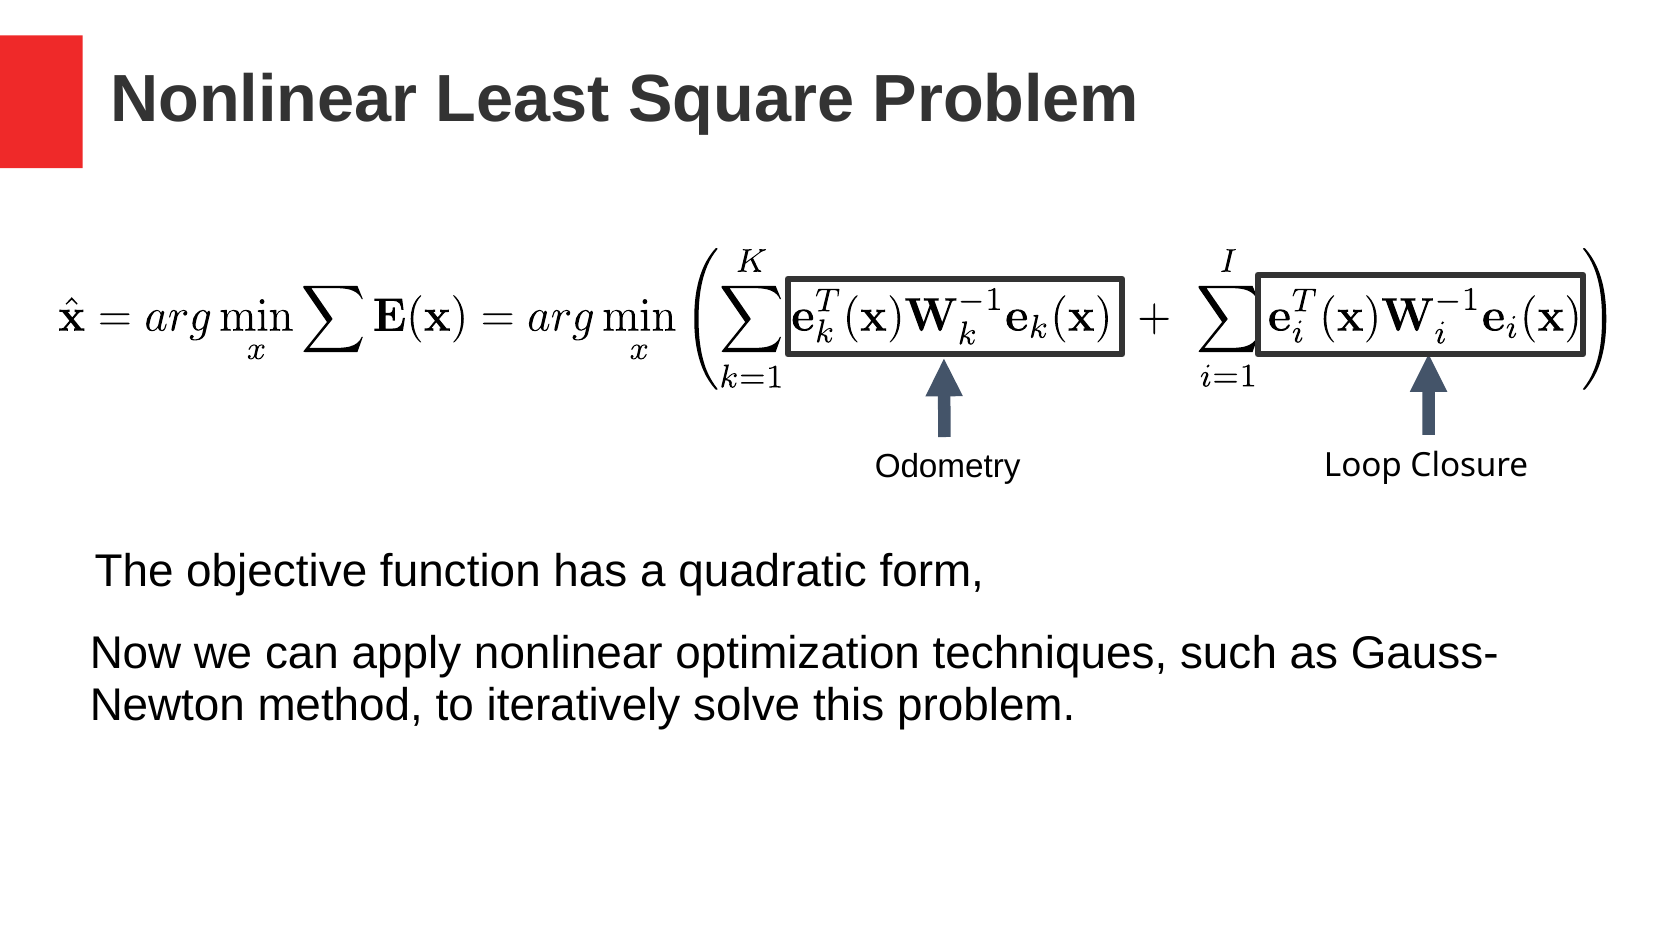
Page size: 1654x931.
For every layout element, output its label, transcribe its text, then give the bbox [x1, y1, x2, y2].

text_box The objective function has a quadratic form, [94, 537, 1571, 620]
text_box Nonlinear Least Square Problem [95, 46, 1155, 142]
text_box Loop Closure [1204, 425, 1648, 501]
text_box Odometry [726, 426, 1170, 502]
text_box [1261, 278, 1580, 351]
text_box [59, 248, 1607, 390]
text_box Now we can apply nonlinear optimization techniques, such as Gauss-Newton method, to iteratively solve this problem. [89, 620, 1571, 738]
